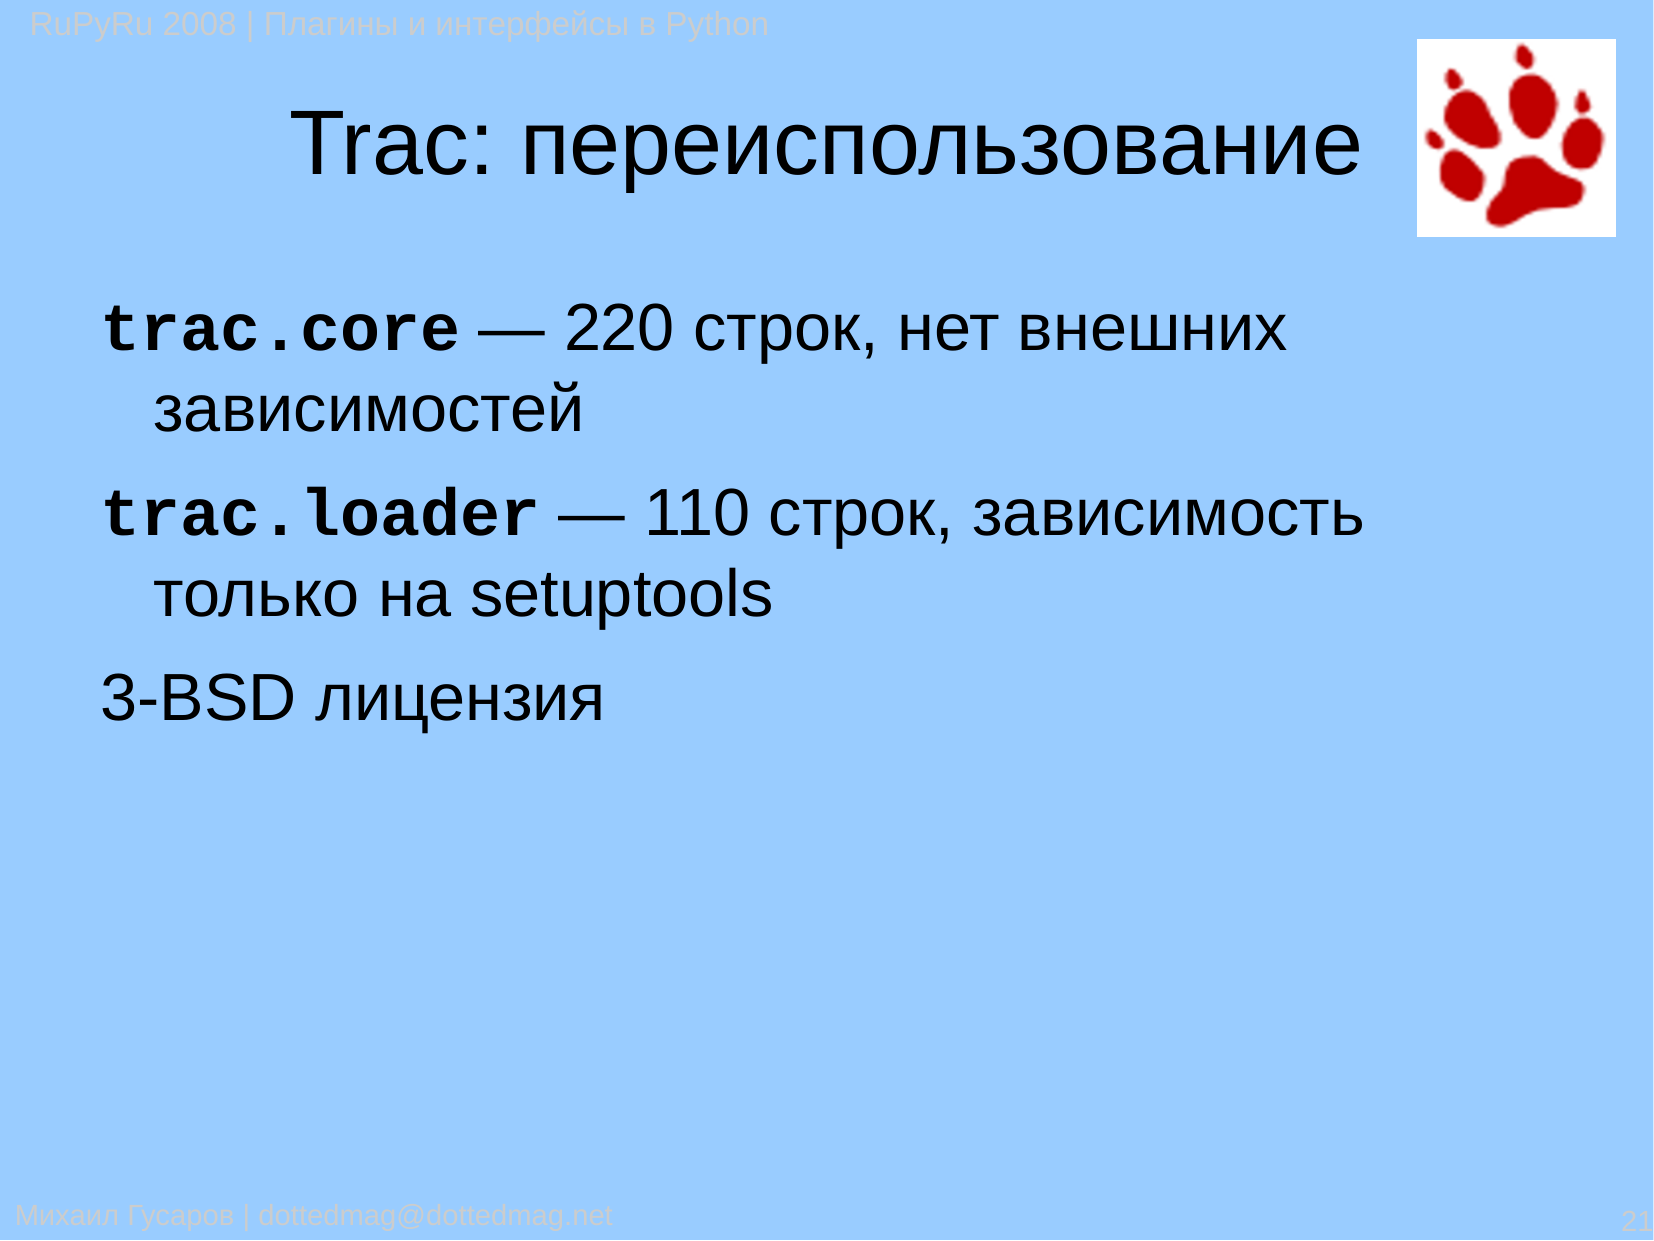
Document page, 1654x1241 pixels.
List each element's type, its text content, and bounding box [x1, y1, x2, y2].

title Trac: переиспользование [82, 49, 1417, 237]
picture [1417, 39, 1616, 237]
list trac.core — 220 строк, нет внешних зависимостей trac.loader — 110 строк, зависимость только на setuptools 3-BSD лицензия [82, 290, 1571, 1109]
